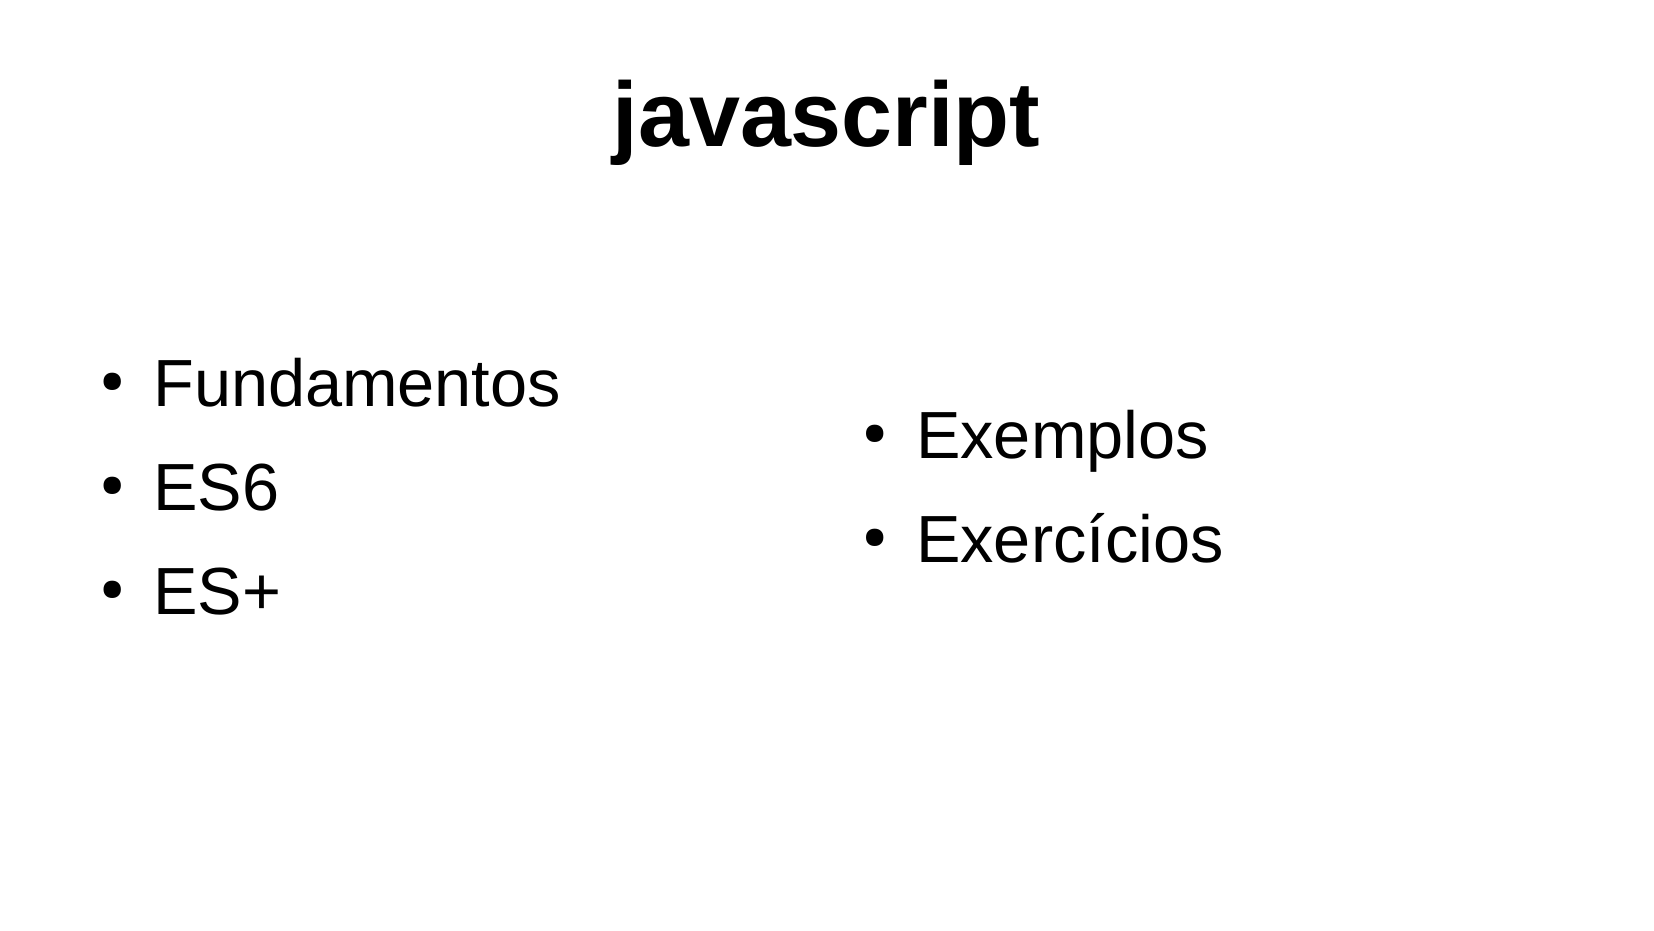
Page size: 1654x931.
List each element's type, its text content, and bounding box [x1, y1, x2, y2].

list Exemplos Exercícios [845, 217, 1572, 758]
list Fundamentos ES6 ES+ [82, 217, 809, 758]
title javascript [82, 37, 1571, 193]
